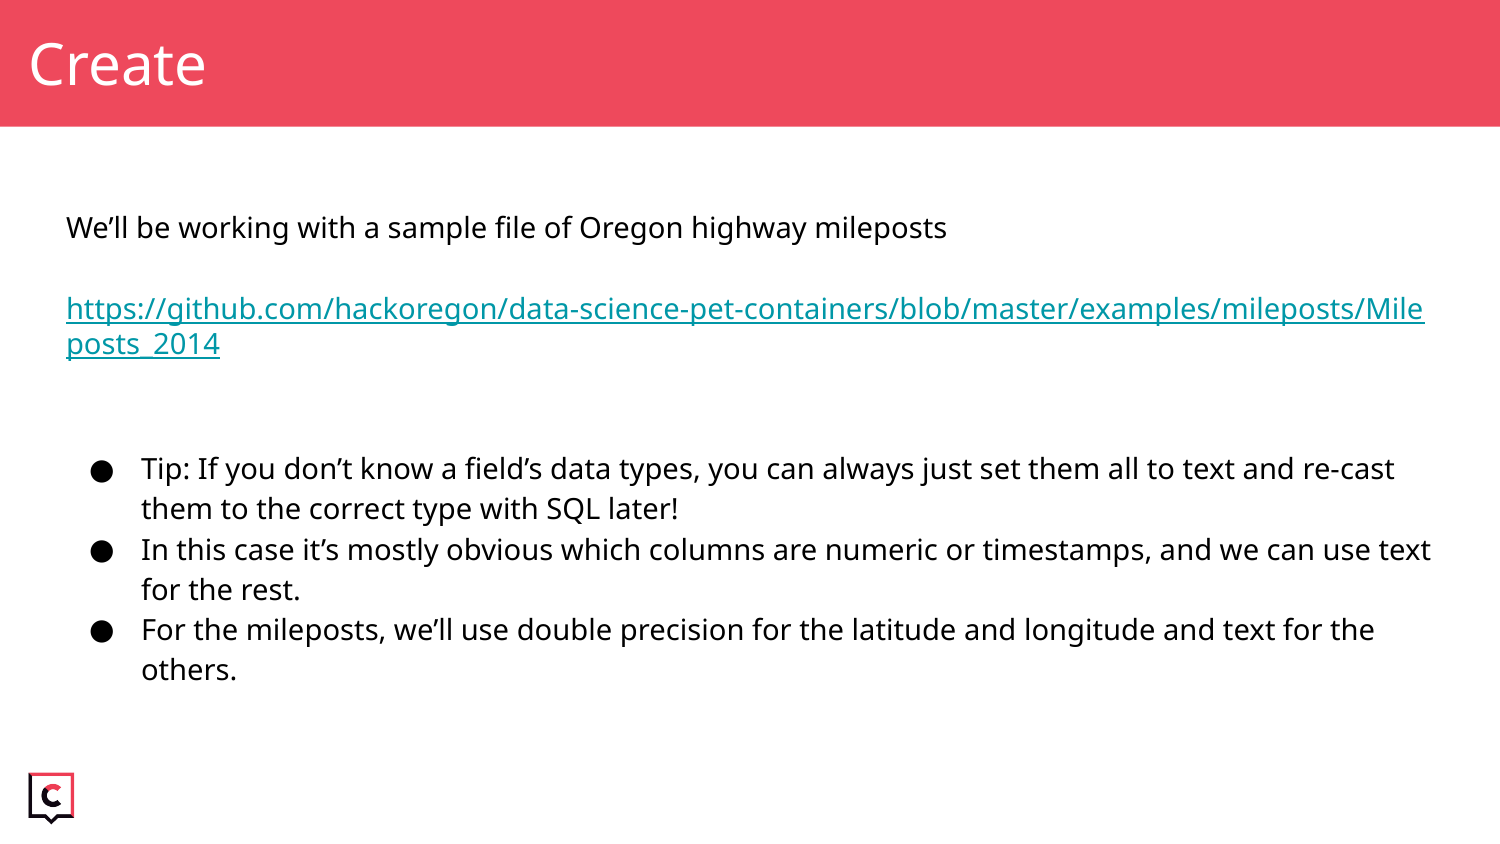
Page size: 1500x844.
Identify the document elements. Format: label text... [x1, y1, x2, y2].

list We’ll be working with a sample file of Oregon highway mileposts https://github.com/hackoregon/data-science-pet-containers/blob/master/examples/mileposts/Mileposts_2014 Tip: If you don’t know a field’s data types, you can always just set them all to text and re-cast them to the correct type with SQL later! In this case it’s mostly obvious which columns are numeric or timestamps, and we can use text for the rest. For the mileposts, we’ll use double precision for the latitude and longitude and text for the others. [51, 189, 1449, 750]
title Create [13, 12, 1412, 107]
picture [19, 764, 82, 830]
